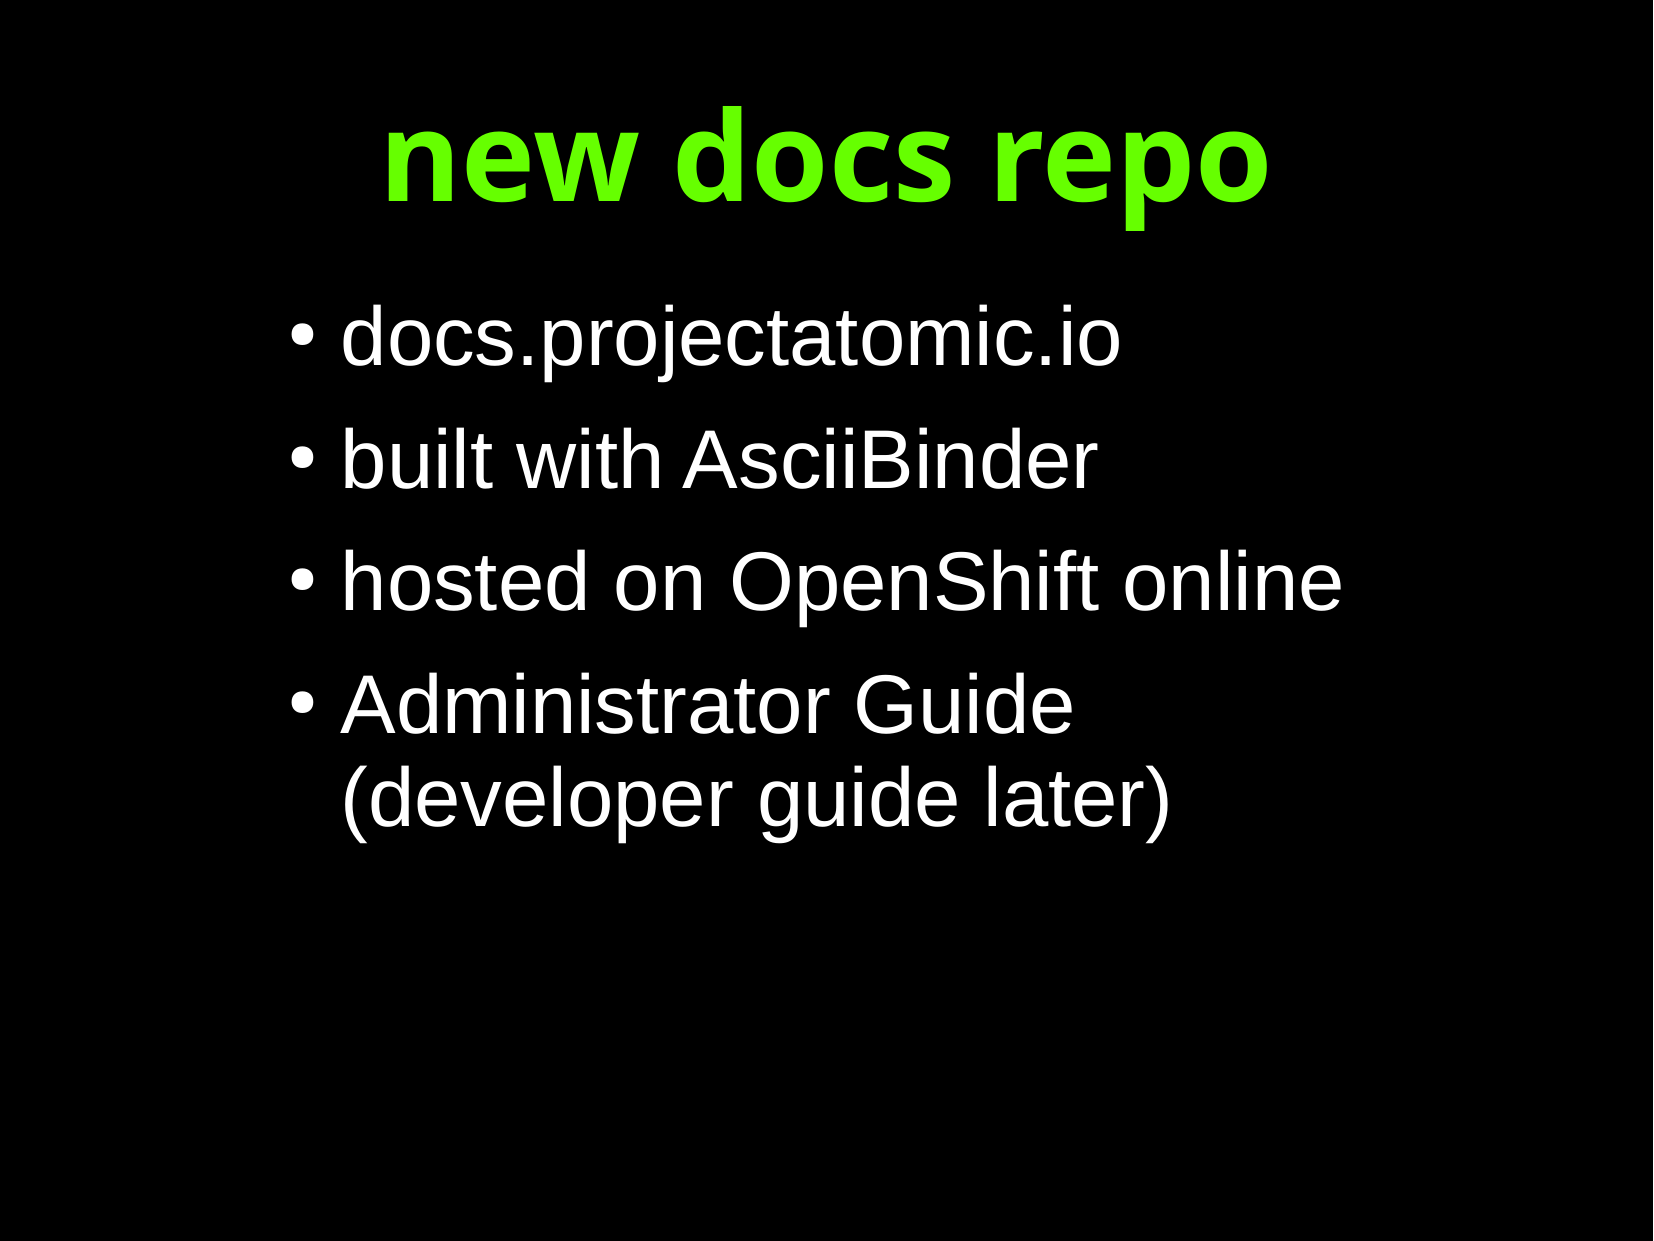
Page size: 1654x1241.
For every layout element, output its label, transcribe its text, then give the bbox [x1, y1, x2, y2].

list docs.projectatomic.io built with AsciiBinder hosted on OpenShift online Administrator Guide (developer guide later) [270, 290, 1571, 1010]
title new docs repo [82, 49, 1571, 257]
